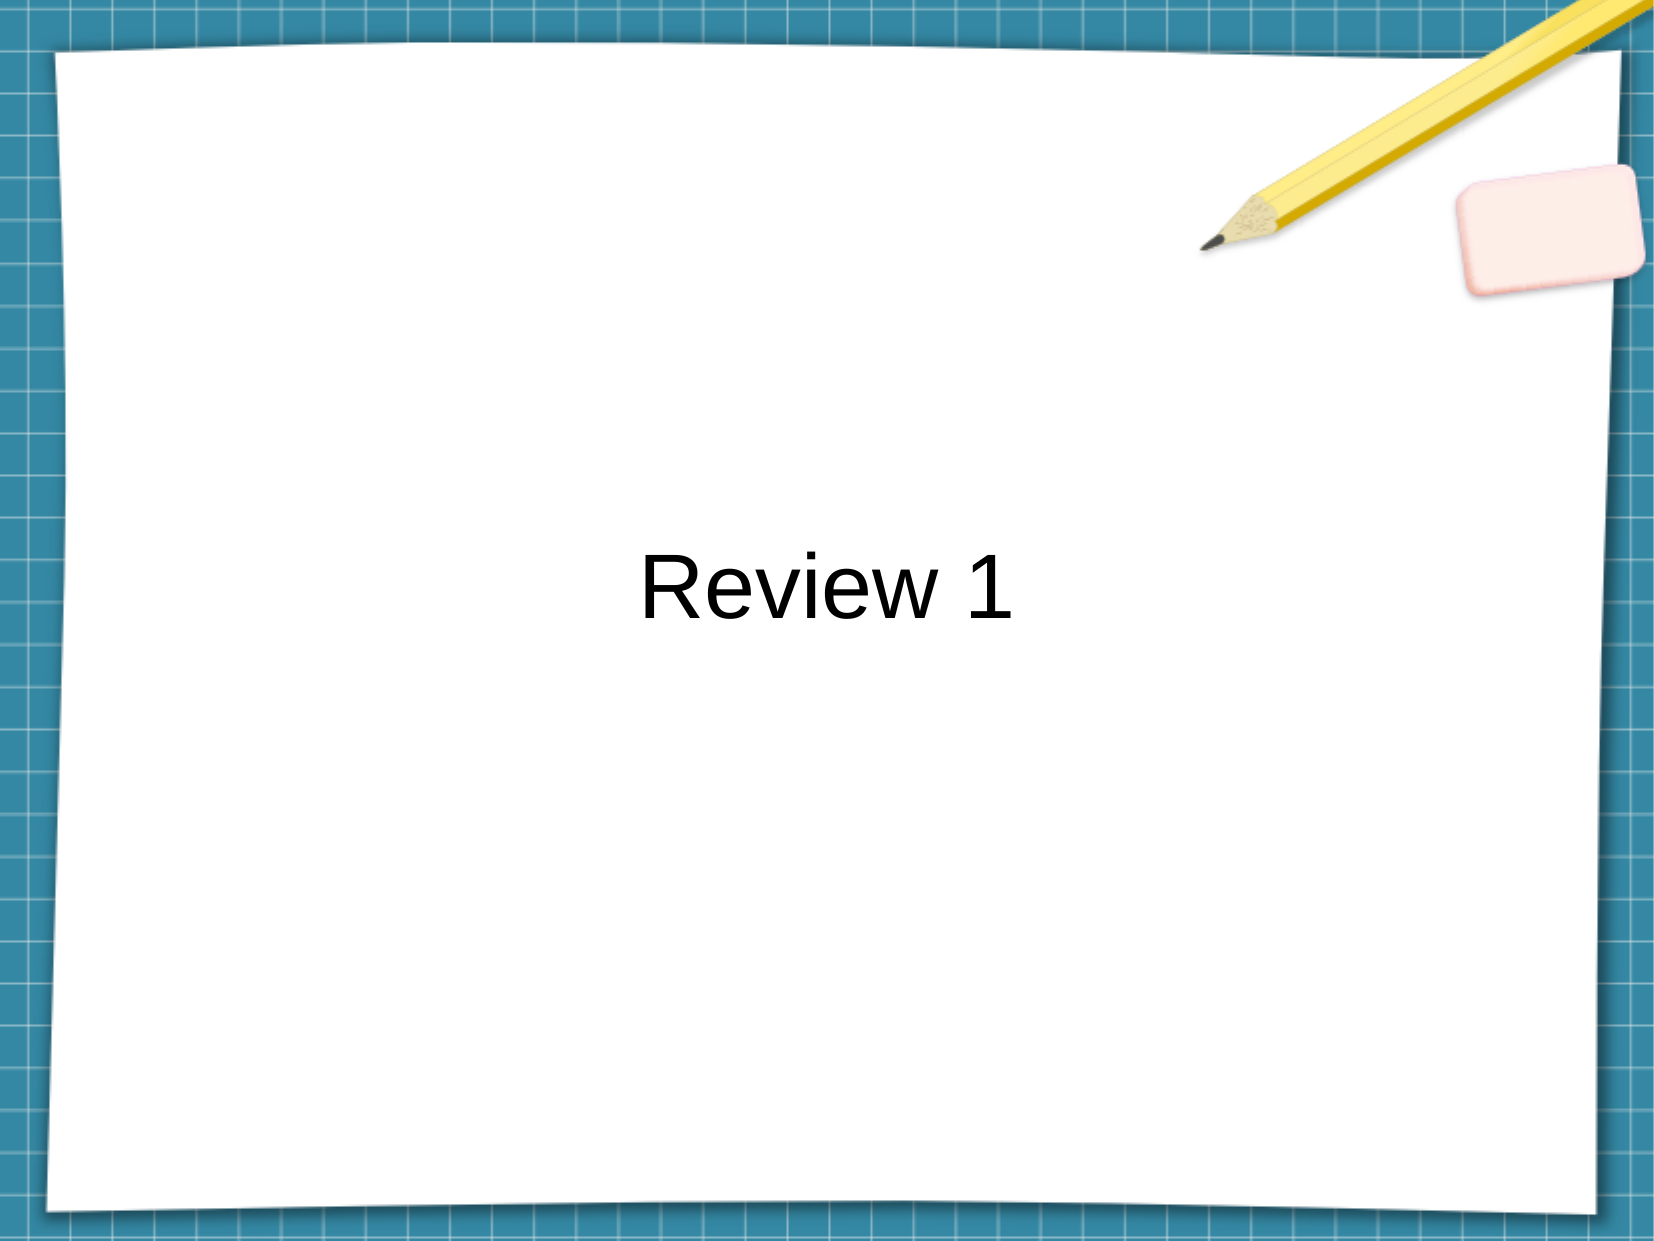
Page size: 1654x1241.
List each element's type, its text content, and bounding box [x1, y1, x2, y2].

picture [0, 0, 1654, 1241]
title Review 1 [82, 482, 1571, 691]
